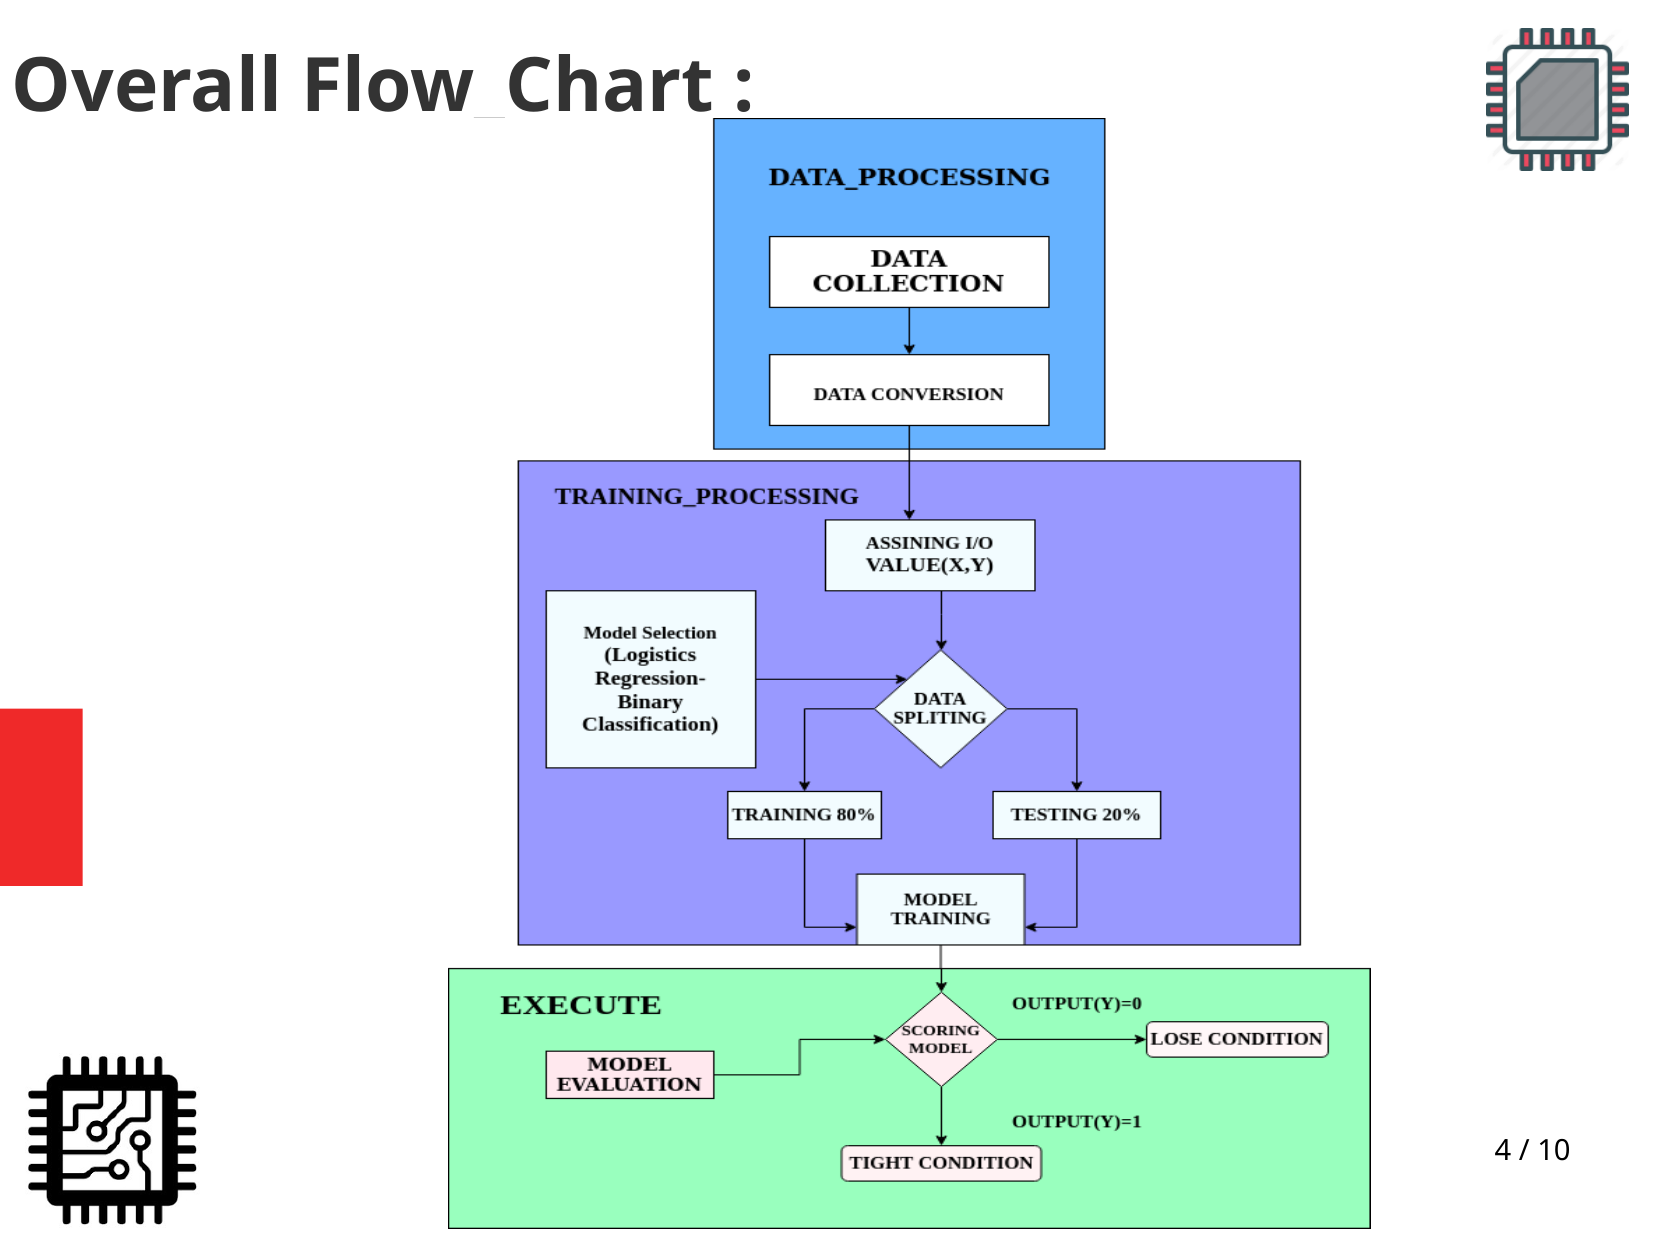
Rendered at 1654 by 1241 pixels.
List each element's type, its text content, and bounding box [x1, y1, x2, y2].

picture [11, 1039, 213, 1241]
picture [1486, 28, 1629, 171]
picture [448, 118, 1371, 1229]
title Overall Flow_Chart : [11, 0, 1418, 201]
